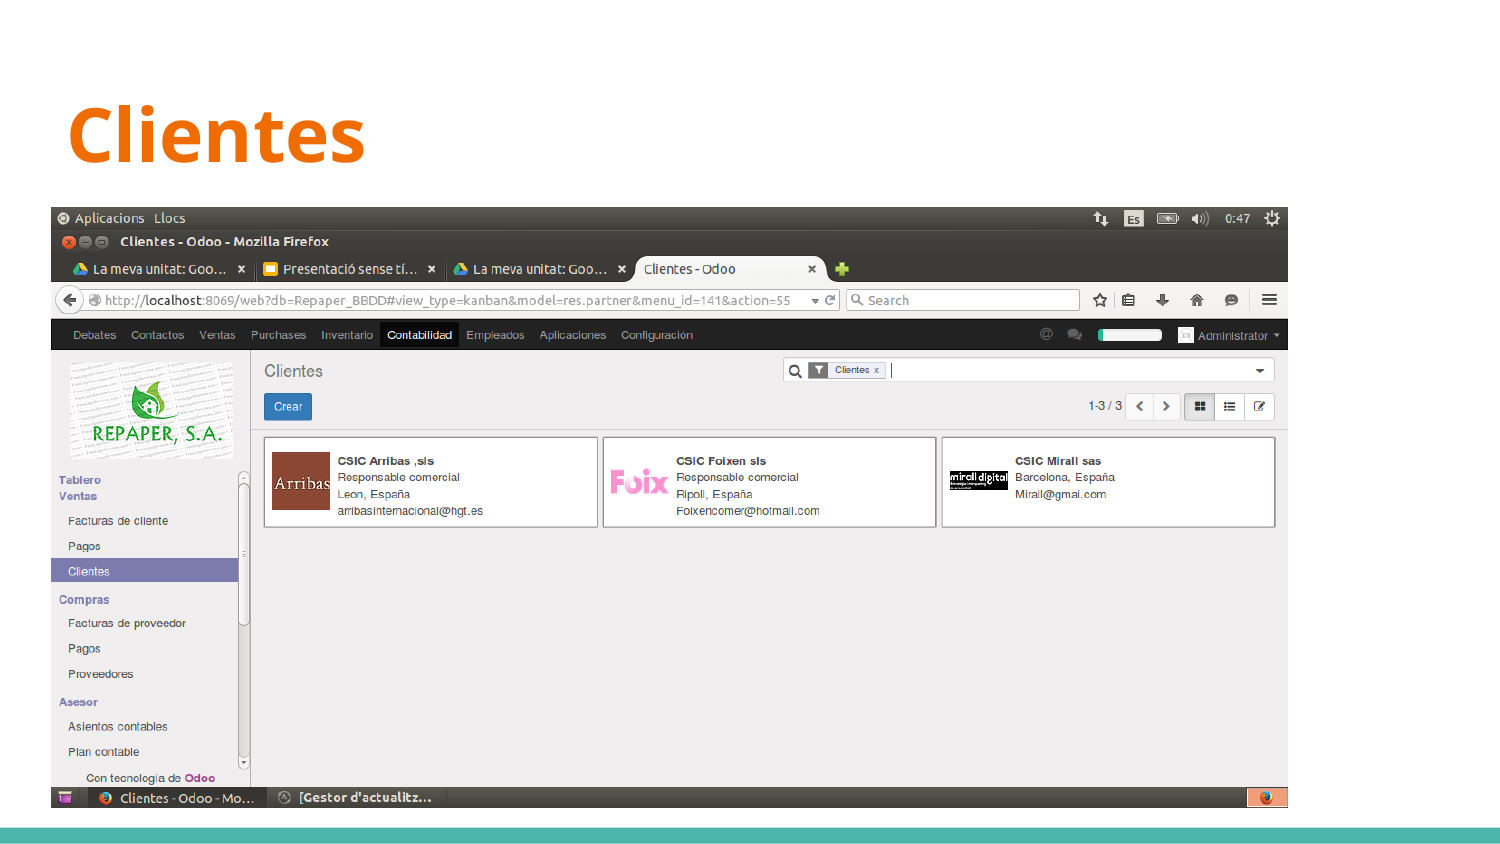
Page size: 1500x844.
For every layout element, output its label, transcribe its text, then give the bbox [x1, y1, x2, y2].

title Clientes [51, 72, 1449, 189]
picture [51, 207, 1288, 808]
